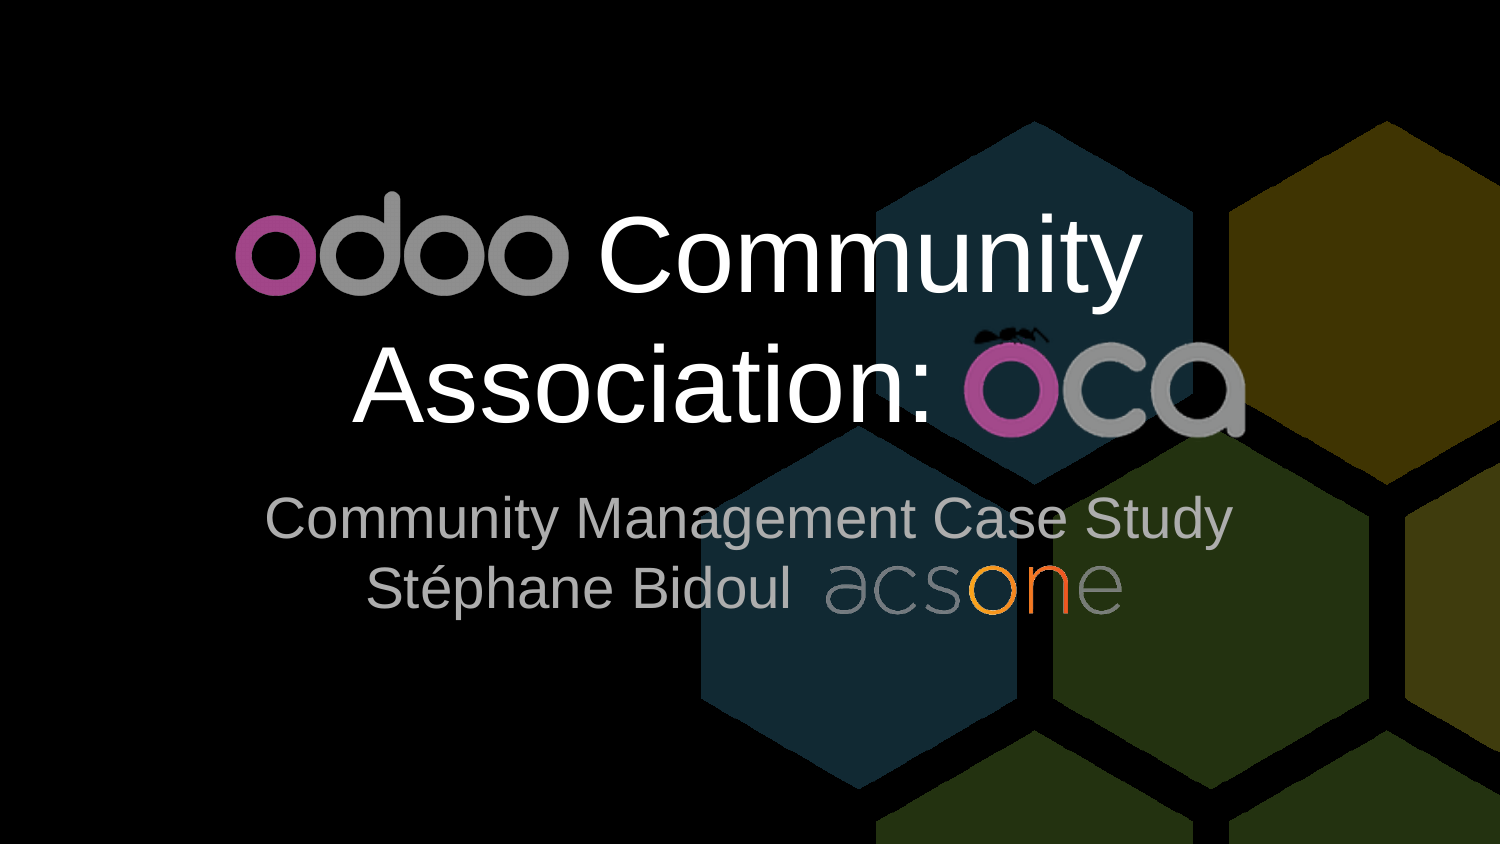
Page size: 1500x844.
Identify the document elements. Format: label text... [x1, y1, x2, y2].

title Community Association: [51, 122, 1449, 459]
picture [0, 0, 1500, 844]
subtitle Community Management Case Study Stéphane Bidoul [51, 464, 1449, 682]
